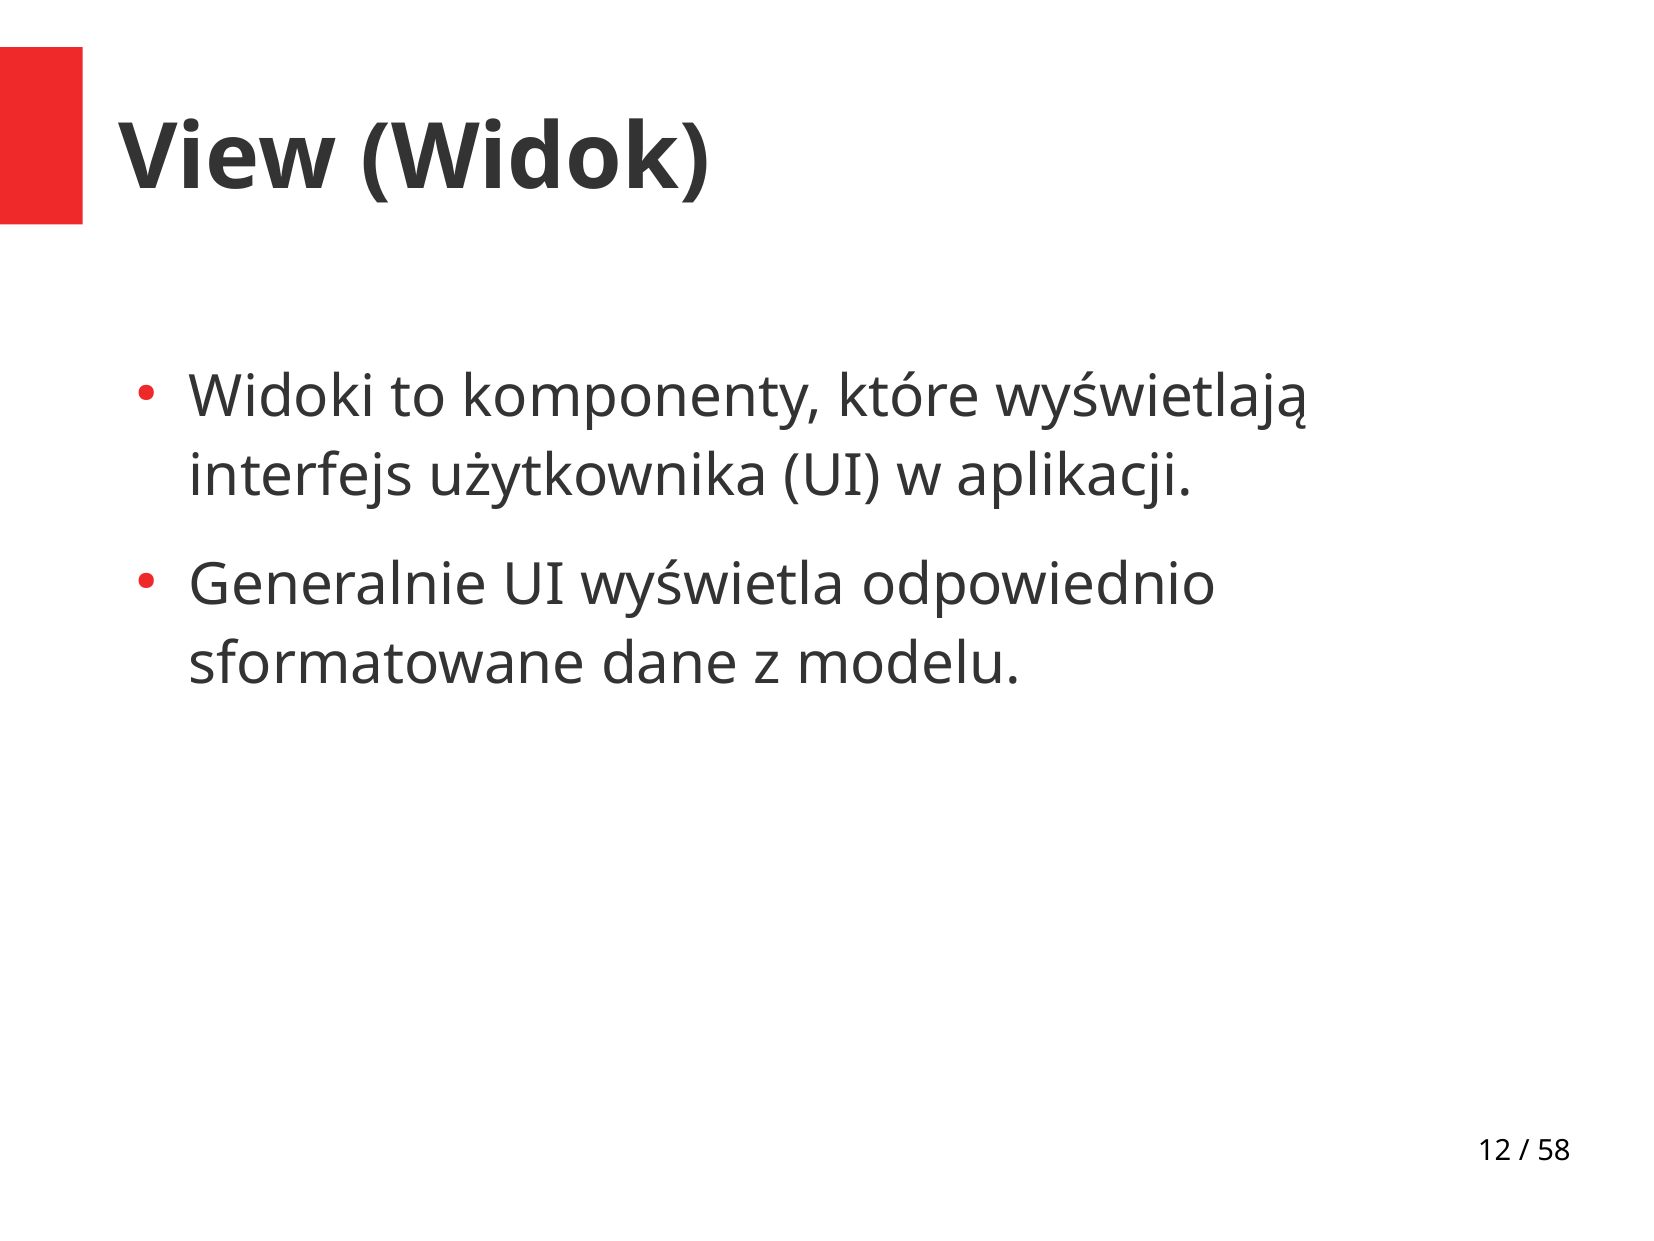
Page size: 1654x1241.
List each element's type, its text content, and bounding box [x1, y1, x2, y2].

list Widoki to komponenty, które wyświetlają interfejs użytkownika (UI) w aplikacji. Generalnie UI wyświetla odpowiednio sformatowane dane z modelu. [118, 354, 1536, 1074]
title View (Widok) [118, 49, 1571, 257]
